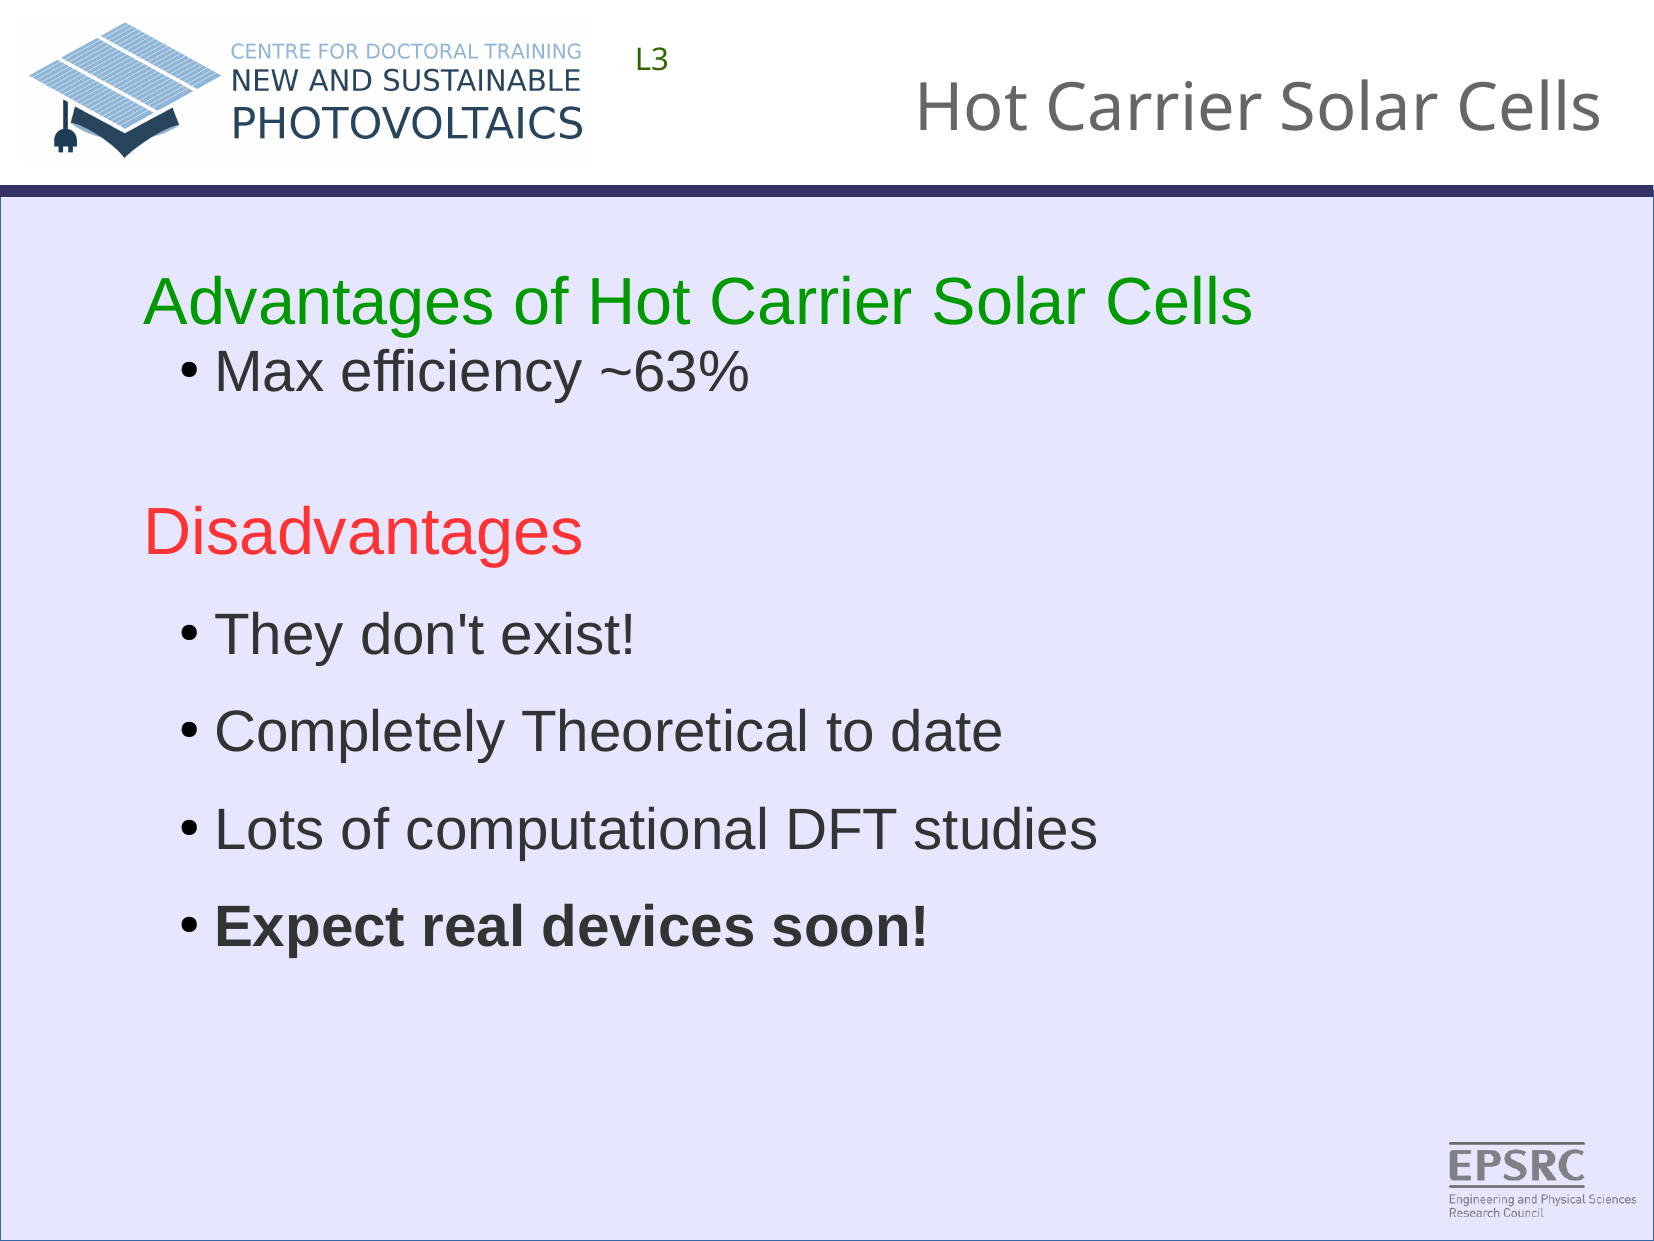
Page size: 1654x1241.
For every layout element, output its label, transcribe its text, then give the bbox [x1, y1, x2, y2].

text_box L3 [620, 29, 880, 80]
text_box Disadvantages They don't exist! Completely Theoretical to date Lots of computational DFT studies Expect real devices soon! [125, 484, 1118, 971]
picture [19, 17, 591, 166]
text_box Hot Carrier Solar Cells [767, 52, 1619, 142]
picture [1449, 1142, 1636, 1217]
text_box [0, 197, 1654, 1241]
text_box Advantages of Hot Carrier Solar Cells Max efficiency ~63% [125, 253, 1276, 415]
